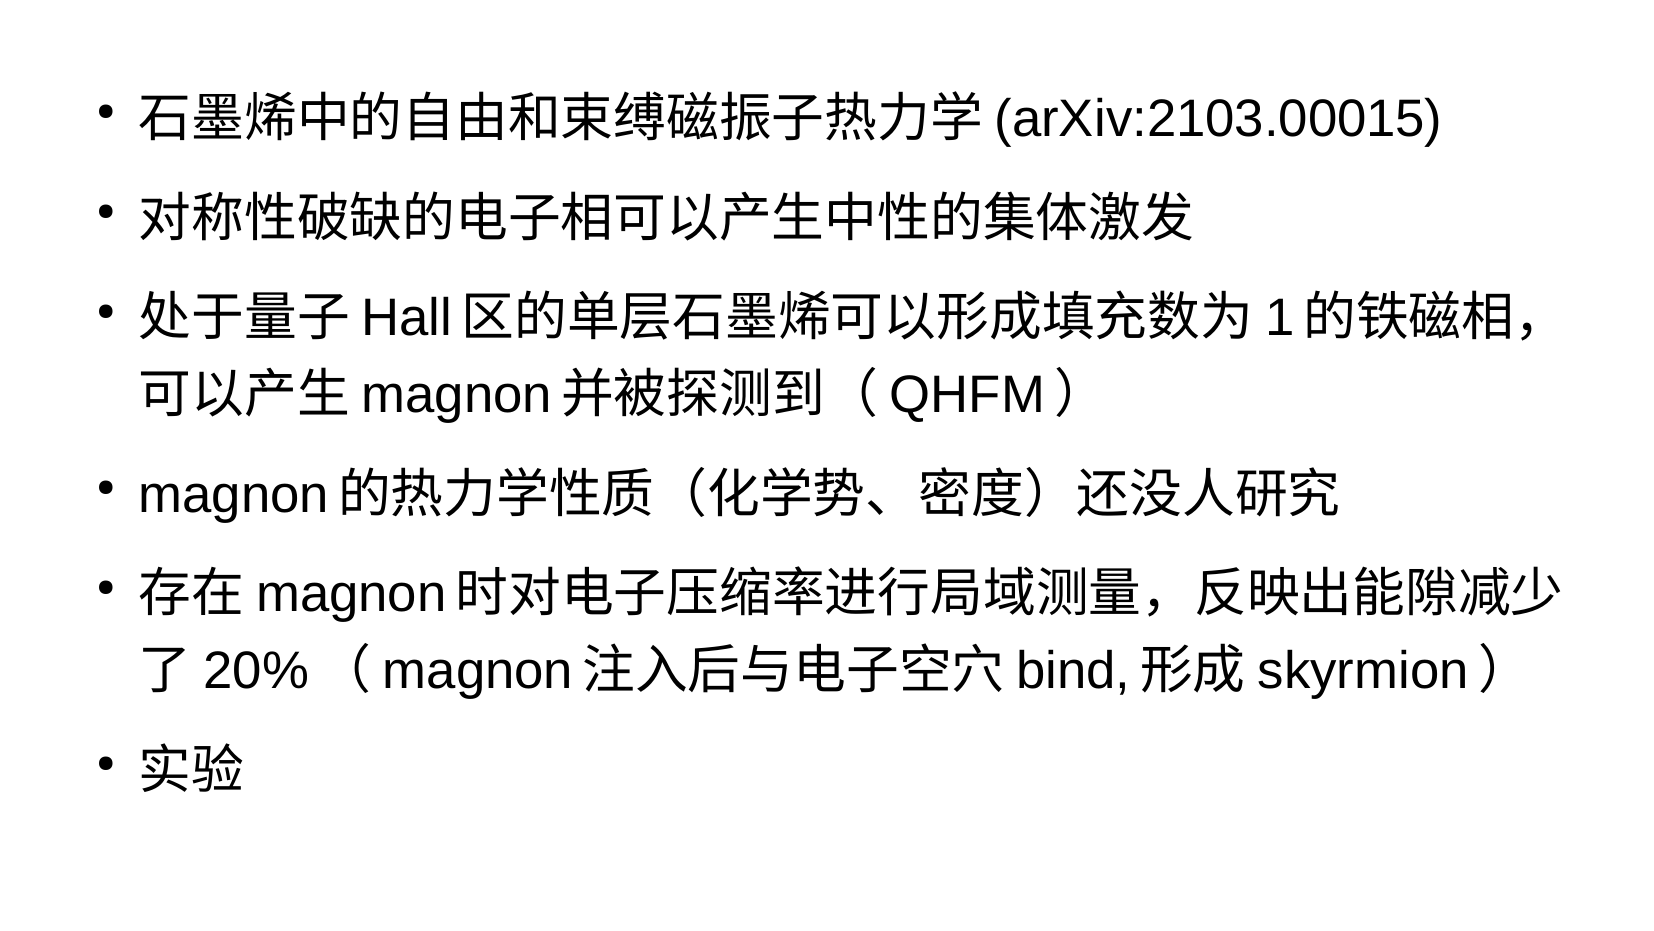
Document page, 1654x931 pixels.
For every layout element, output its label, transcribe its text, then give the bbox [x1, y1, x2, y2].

list 石墨烯中的自由和束缚磁振子热力学(arXiv:2103.00015) 对称性破缺的电子相可以产生中性的集体激发 处于量子Hall区的单层石墨烯可以形成填充数为1的铁磁相，可以产生magnon并被探测到（QHFM） magnon的热力学性质（化学势、密度）还没人研究 存在magnon时对电子压缩率进行局域测量，反映出能隙减少了20%（magnon注入后与电子空穴bind,形成skyrmion） 实验 [82, 75, 1571, 863]
